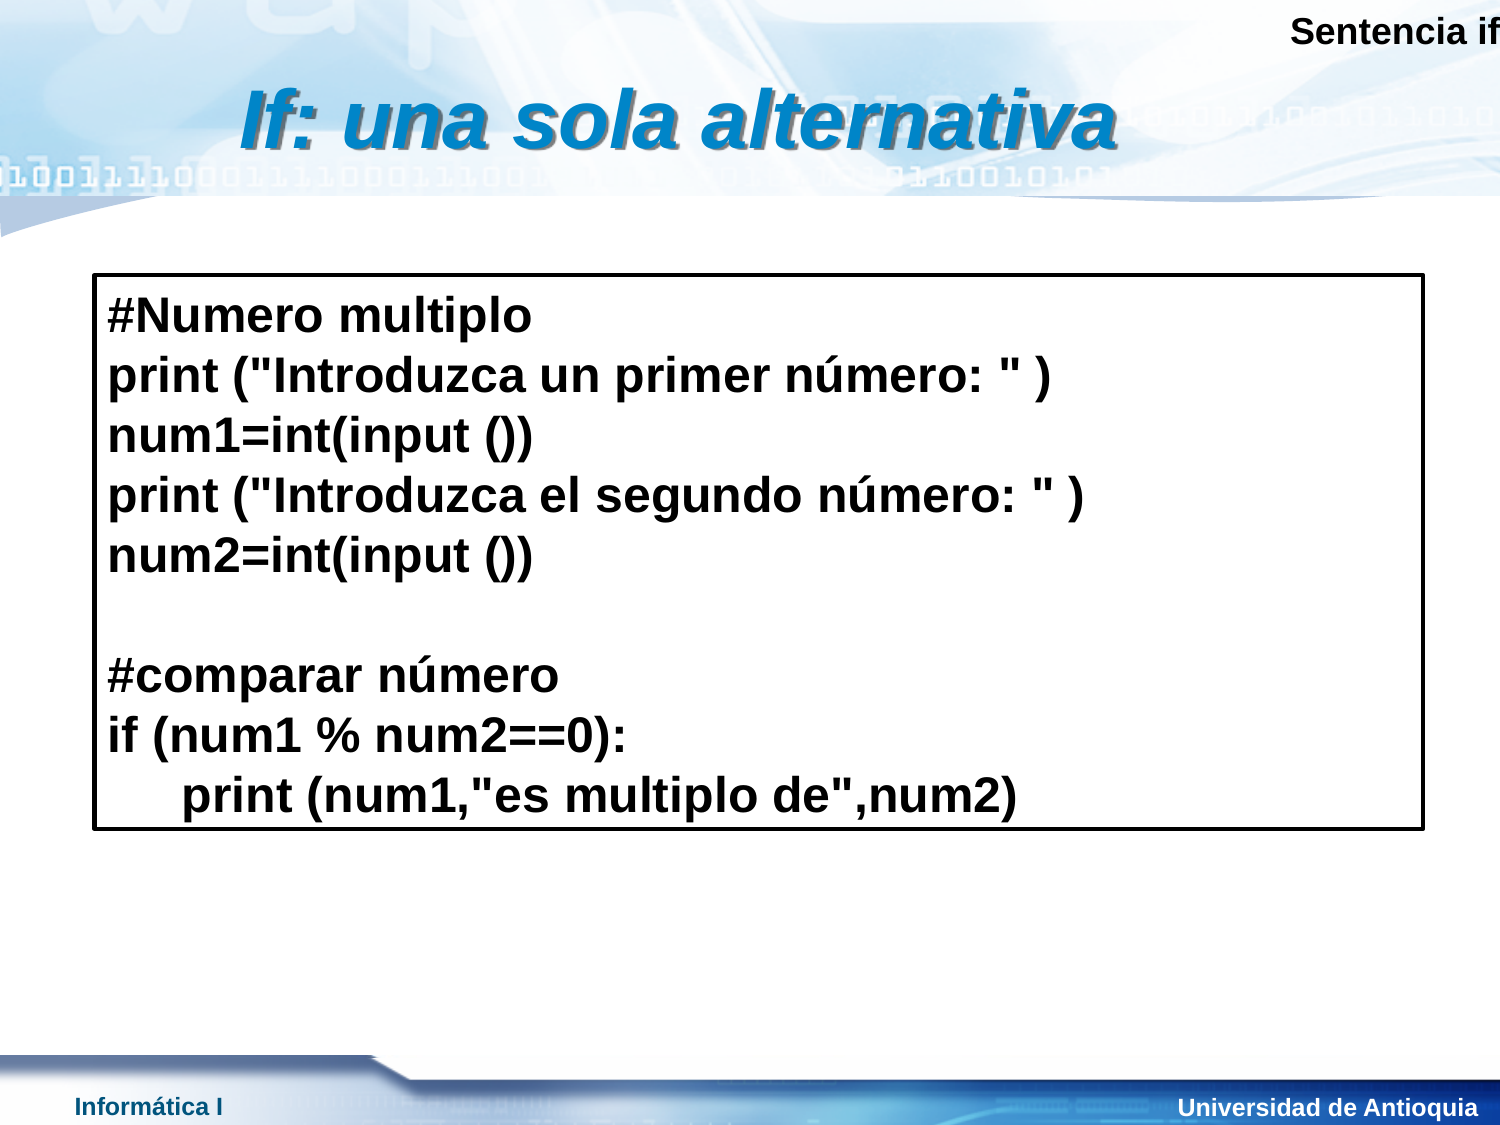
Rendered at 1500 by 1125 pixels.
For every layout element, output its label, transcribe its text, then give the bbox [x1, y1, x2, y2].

text_box #Numero multiplo print ("Introduzca un primer número: " ) num1=int(input ()) print ("Introduzca el segundo número: " ) num2=int(input ()) #comparar número if (num1 % num2==0): print (num1,"es multiplo de",num2) [94, 275, 1424, 829]
picture [0, 1055, 1500, 1125]
picture [0, 0, 1500, 196]
text_box Sentencia if [1276, 0, 1500, 59]
title If: una sola alternativa [224, 57, 1438, 150]
